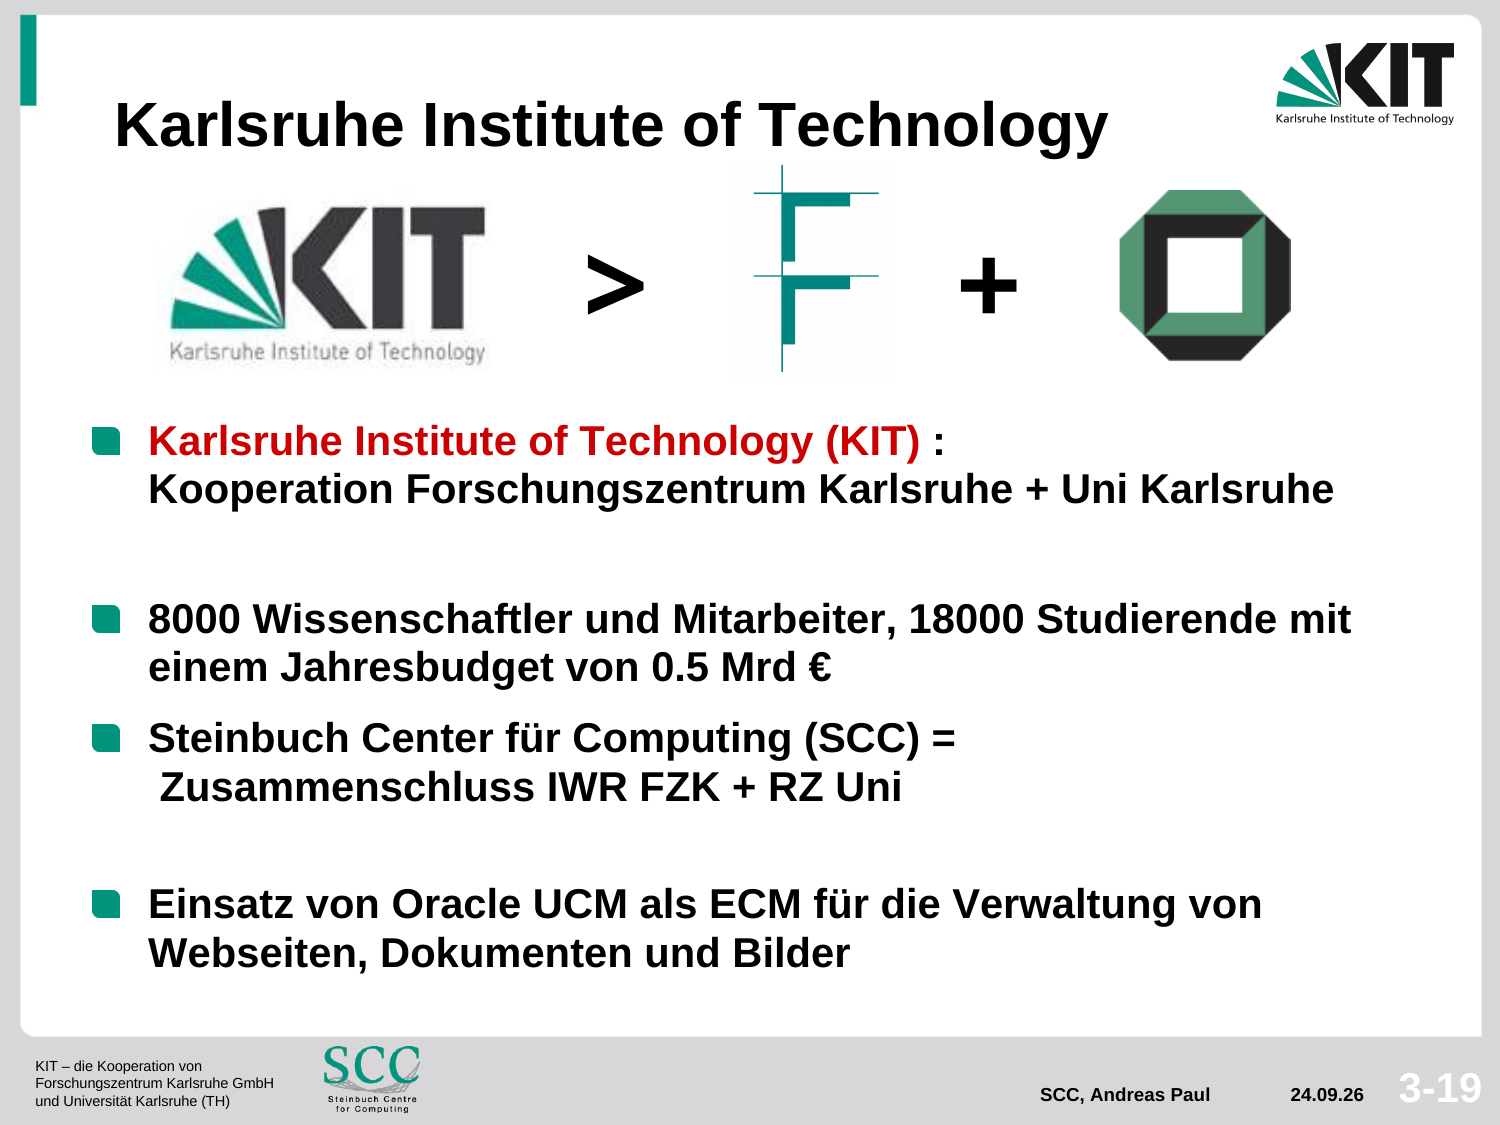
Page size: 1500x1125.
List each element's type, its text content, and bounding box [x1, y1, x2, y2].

picture [0, 0, 1500, 1125]
title Karlsruhe Institute of Technology [92, 56, 1147, 192]
text_box + [941, 176, 1037, 357]
list Karlsruhe Institute of Technology (KIT) : Kooperation Forschungszentrum Karlsruhe + Uni Karlsruhe 8000 Wissenschaftler und Mitarbeiter, 18000 Studierende mit einem Jahresbudget von 0.5 Mrd € Steinbuch Center für Computing (SCC) = Zusammenschluss IWR FZK + RZ Uni Einsatz von Oracle UCM als ECM für die Verwaltung von Webseiten, Dokumenten und Bilder [92, 228, 1442, 976]
text_box > [568, 176, 665, 357]
